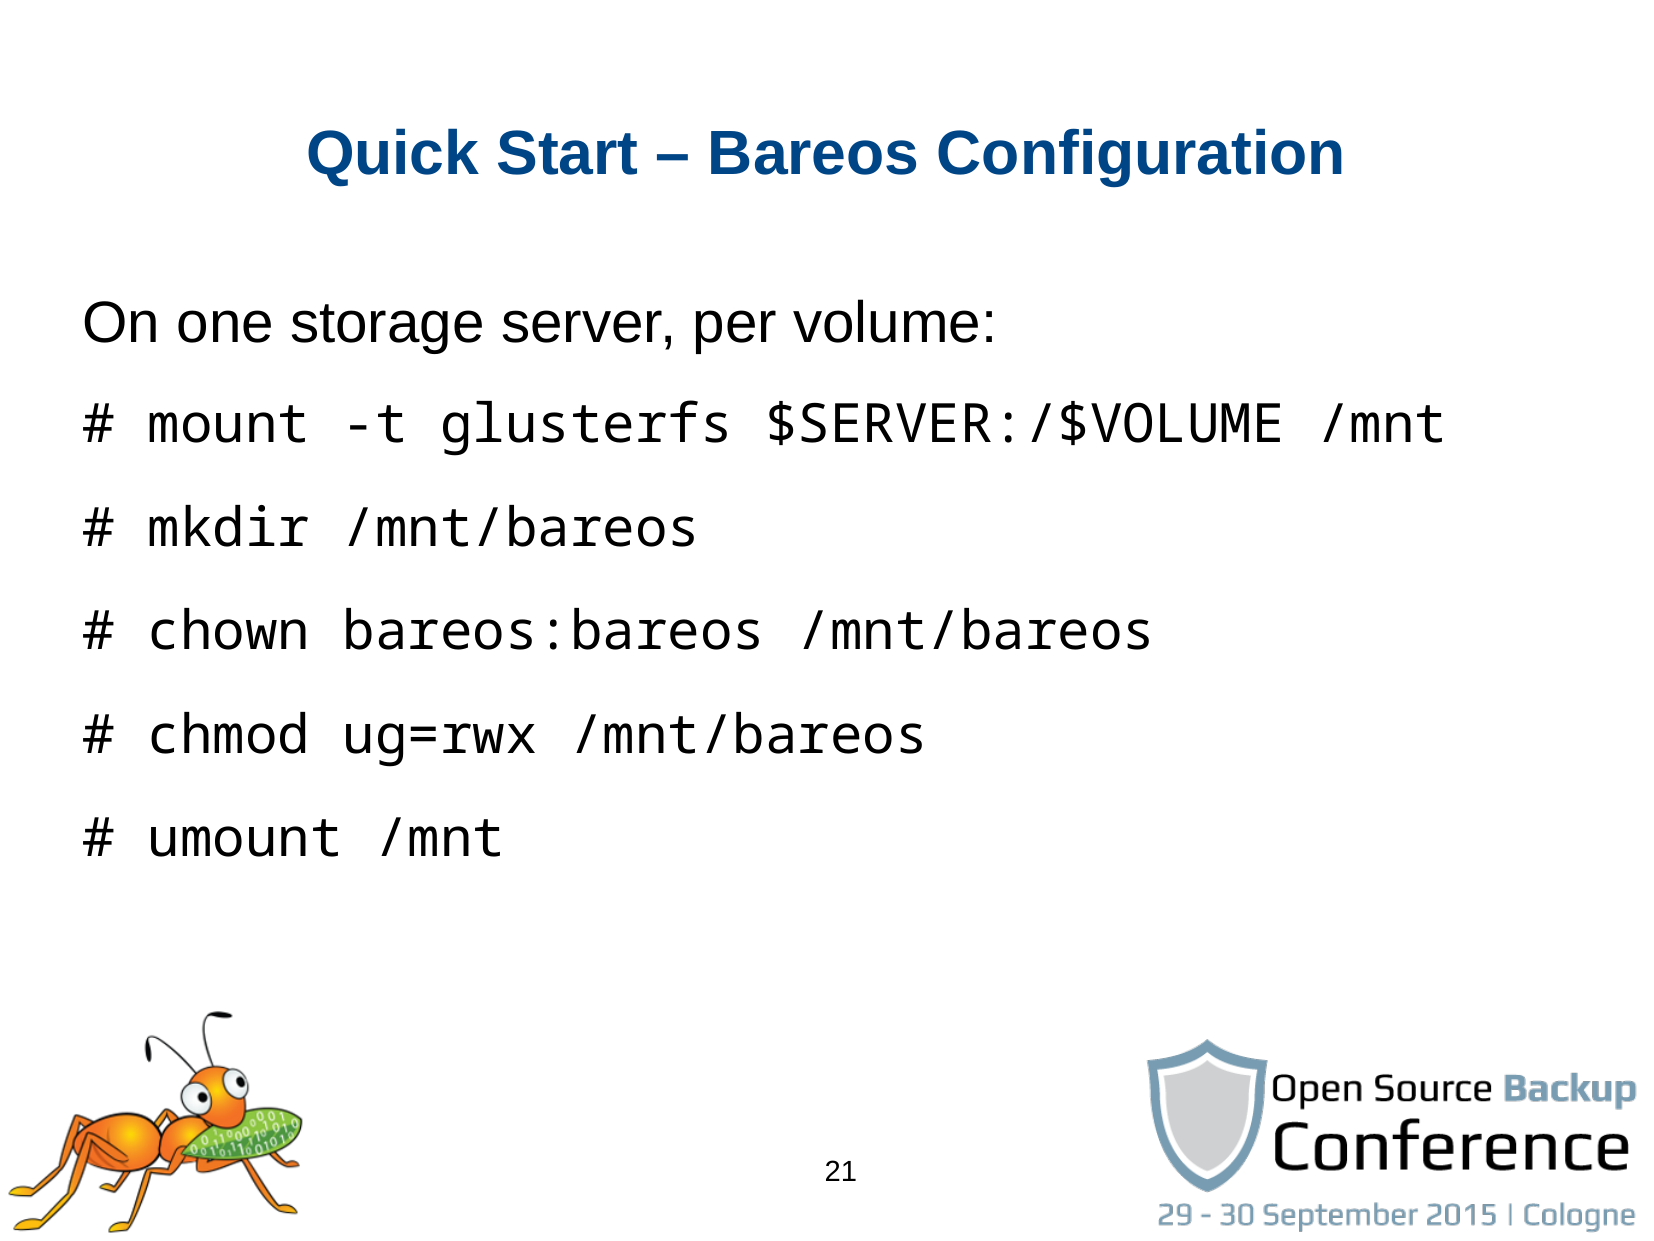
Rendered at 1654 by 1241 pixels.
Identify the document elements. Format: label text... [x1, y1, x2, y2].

list On one storage server, per volume: # mount -t glusterfs $SERVER:/$VOLUME /mnt # mkdir /mnt/bareos # chown bareos:bareos /mnt/bareos # chmod ug=rwx /mnt/bareos # umount /mnt [82, 290, 1571, 1010]
title Quick Start – Bareos Configuration [82, 49, 1571, 257]
picture [1132, 1033, 1654, 1241]
picture [5, 1009, 306, 1235]
